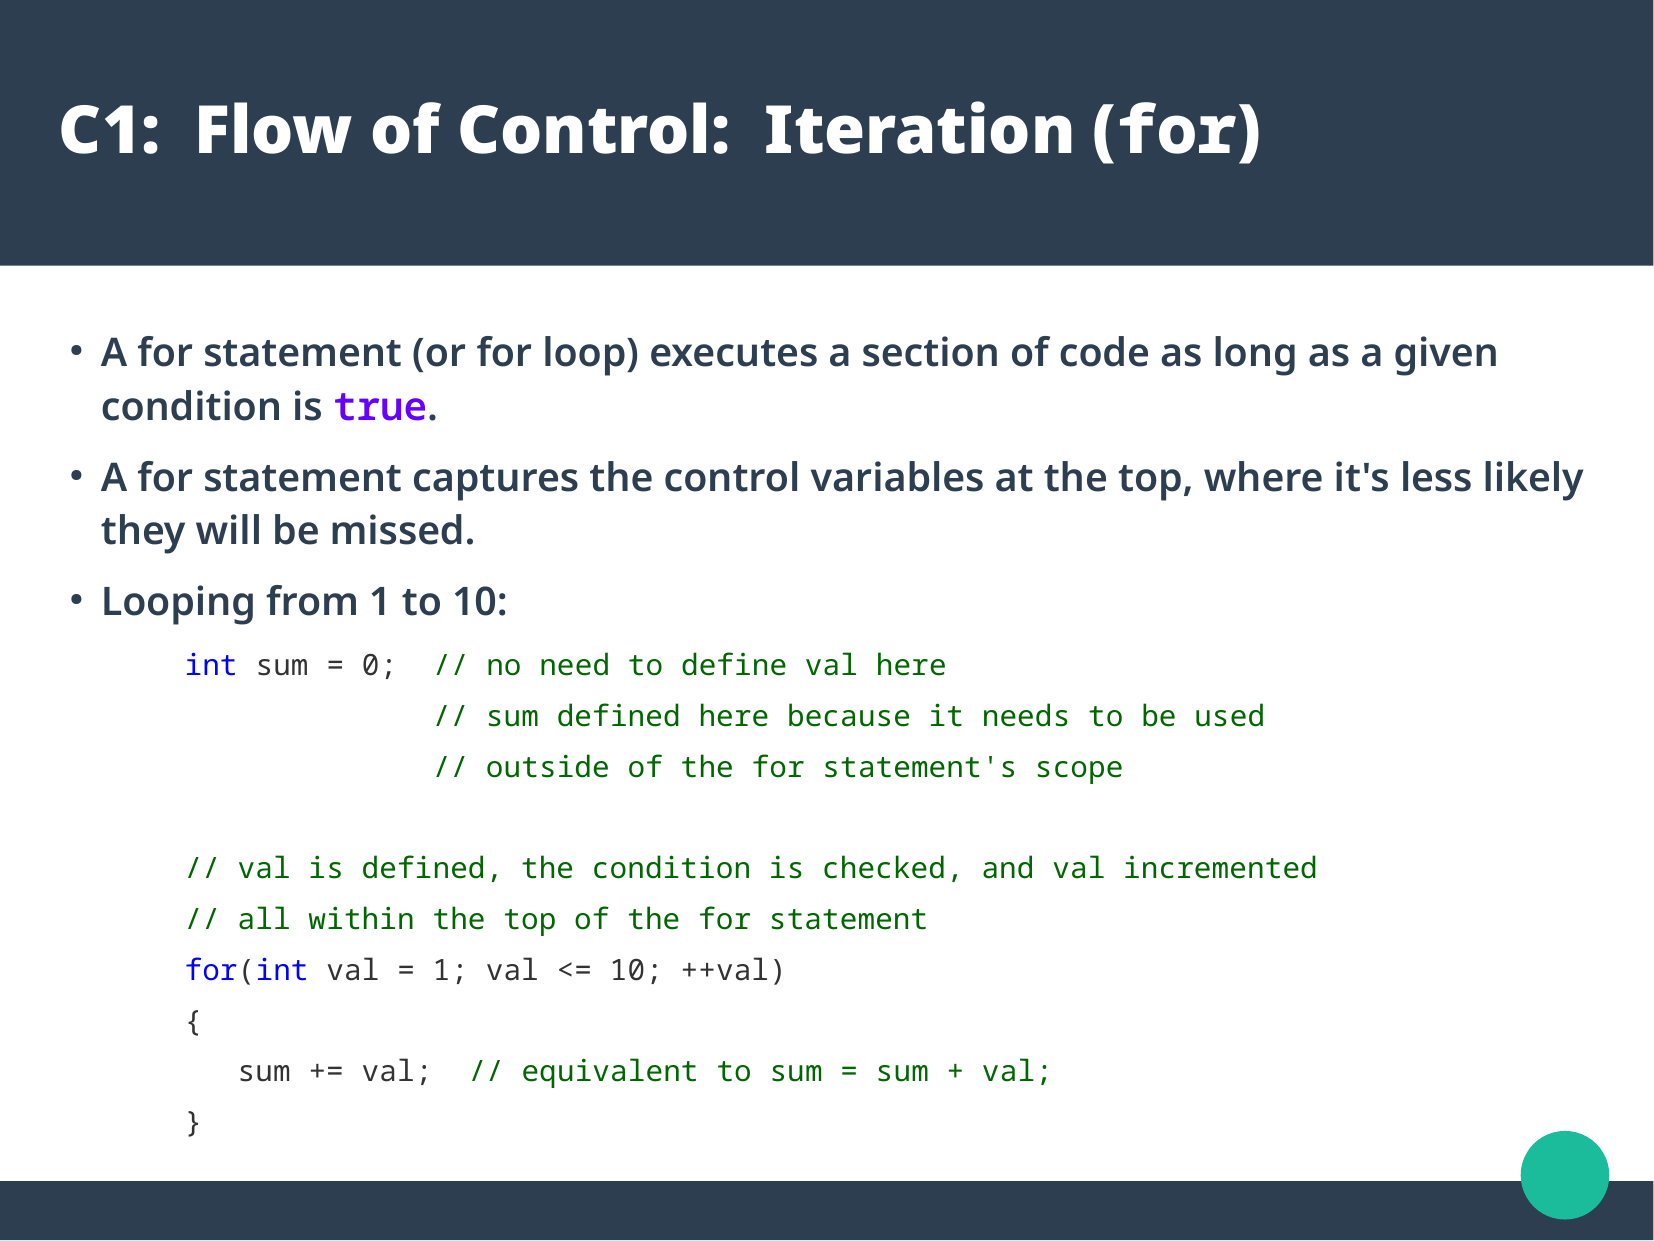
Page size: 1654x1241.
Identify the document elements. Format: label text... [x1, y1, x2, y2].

list A for statement (or for loop) executes a section of code as long as a given condition is true. A for statement captures the control variables at the top, where it's less likely they will be missed. Looping from 1 to 10: int sum = 0; // no need to define val here // sum defined here because it needs to be used // outside of the for statement's scope // val is defined, the condition is checked, and val incremented // all within the top of the for statement for(int val = 1; val <= 10; ++val) { sum += val; // equivalent to sum = sum + val; } [59, 324, 1595, 1152]
title C1: Flow of Control: Iteration (for) [59, 49, 1595, 207]
